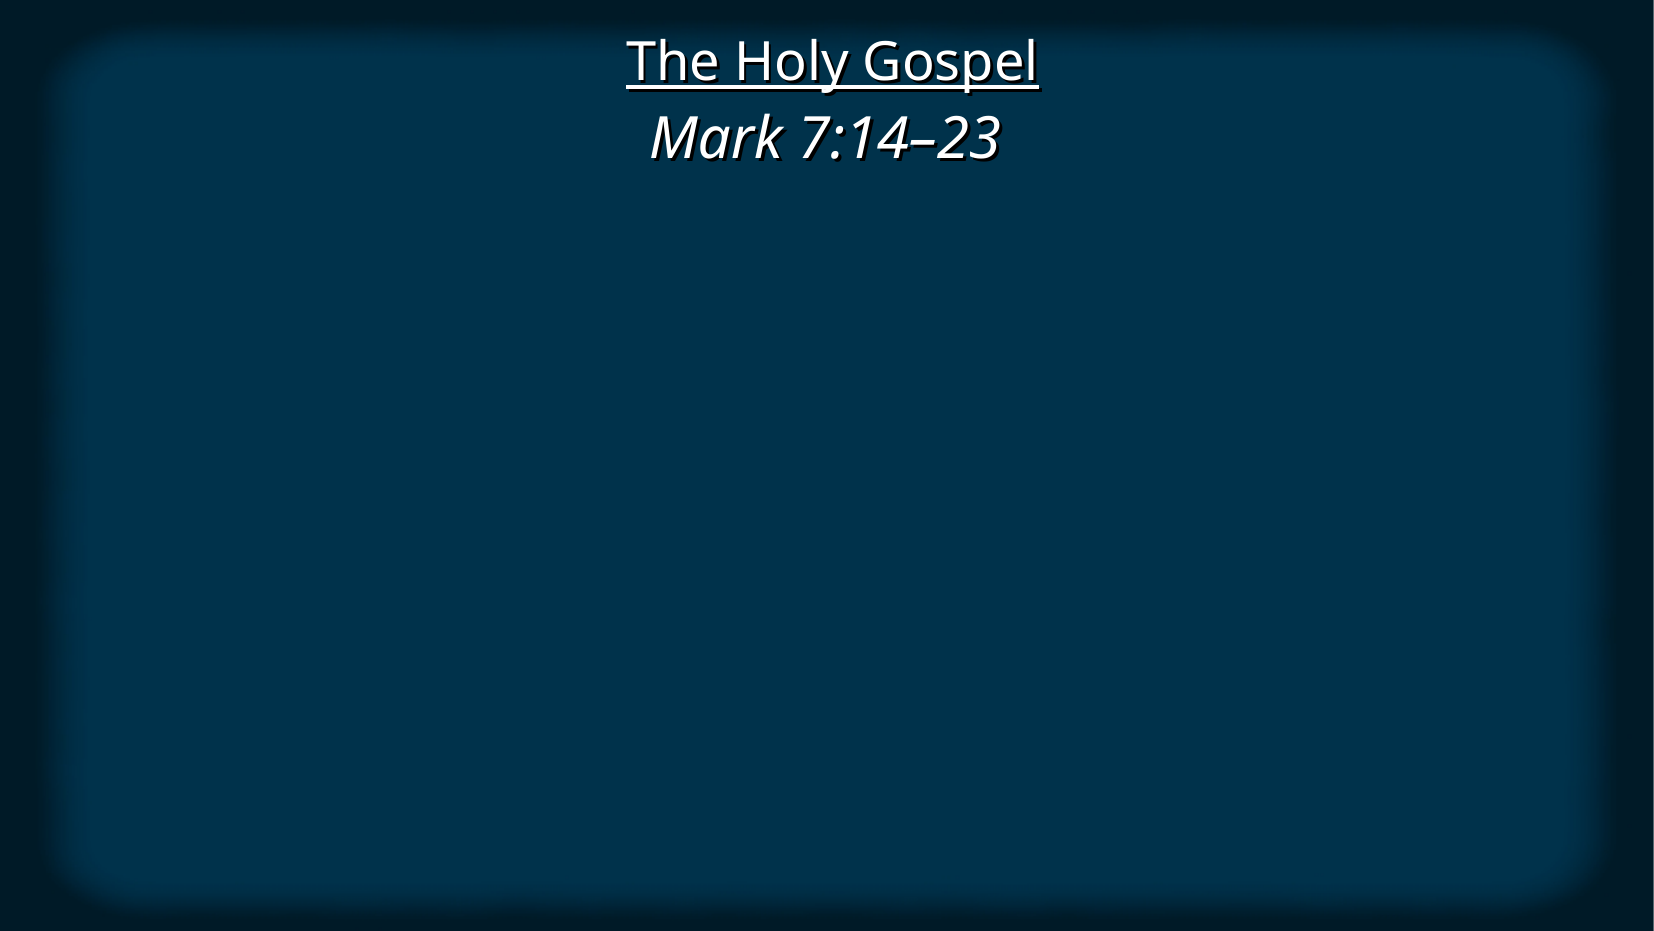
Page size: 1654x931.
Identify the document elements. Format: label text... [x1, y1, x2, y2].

picture [0, 0, 1654, 931]
text_box The Holy Gospel Mark 7:14–23 [75, 15, 1591, 179]
